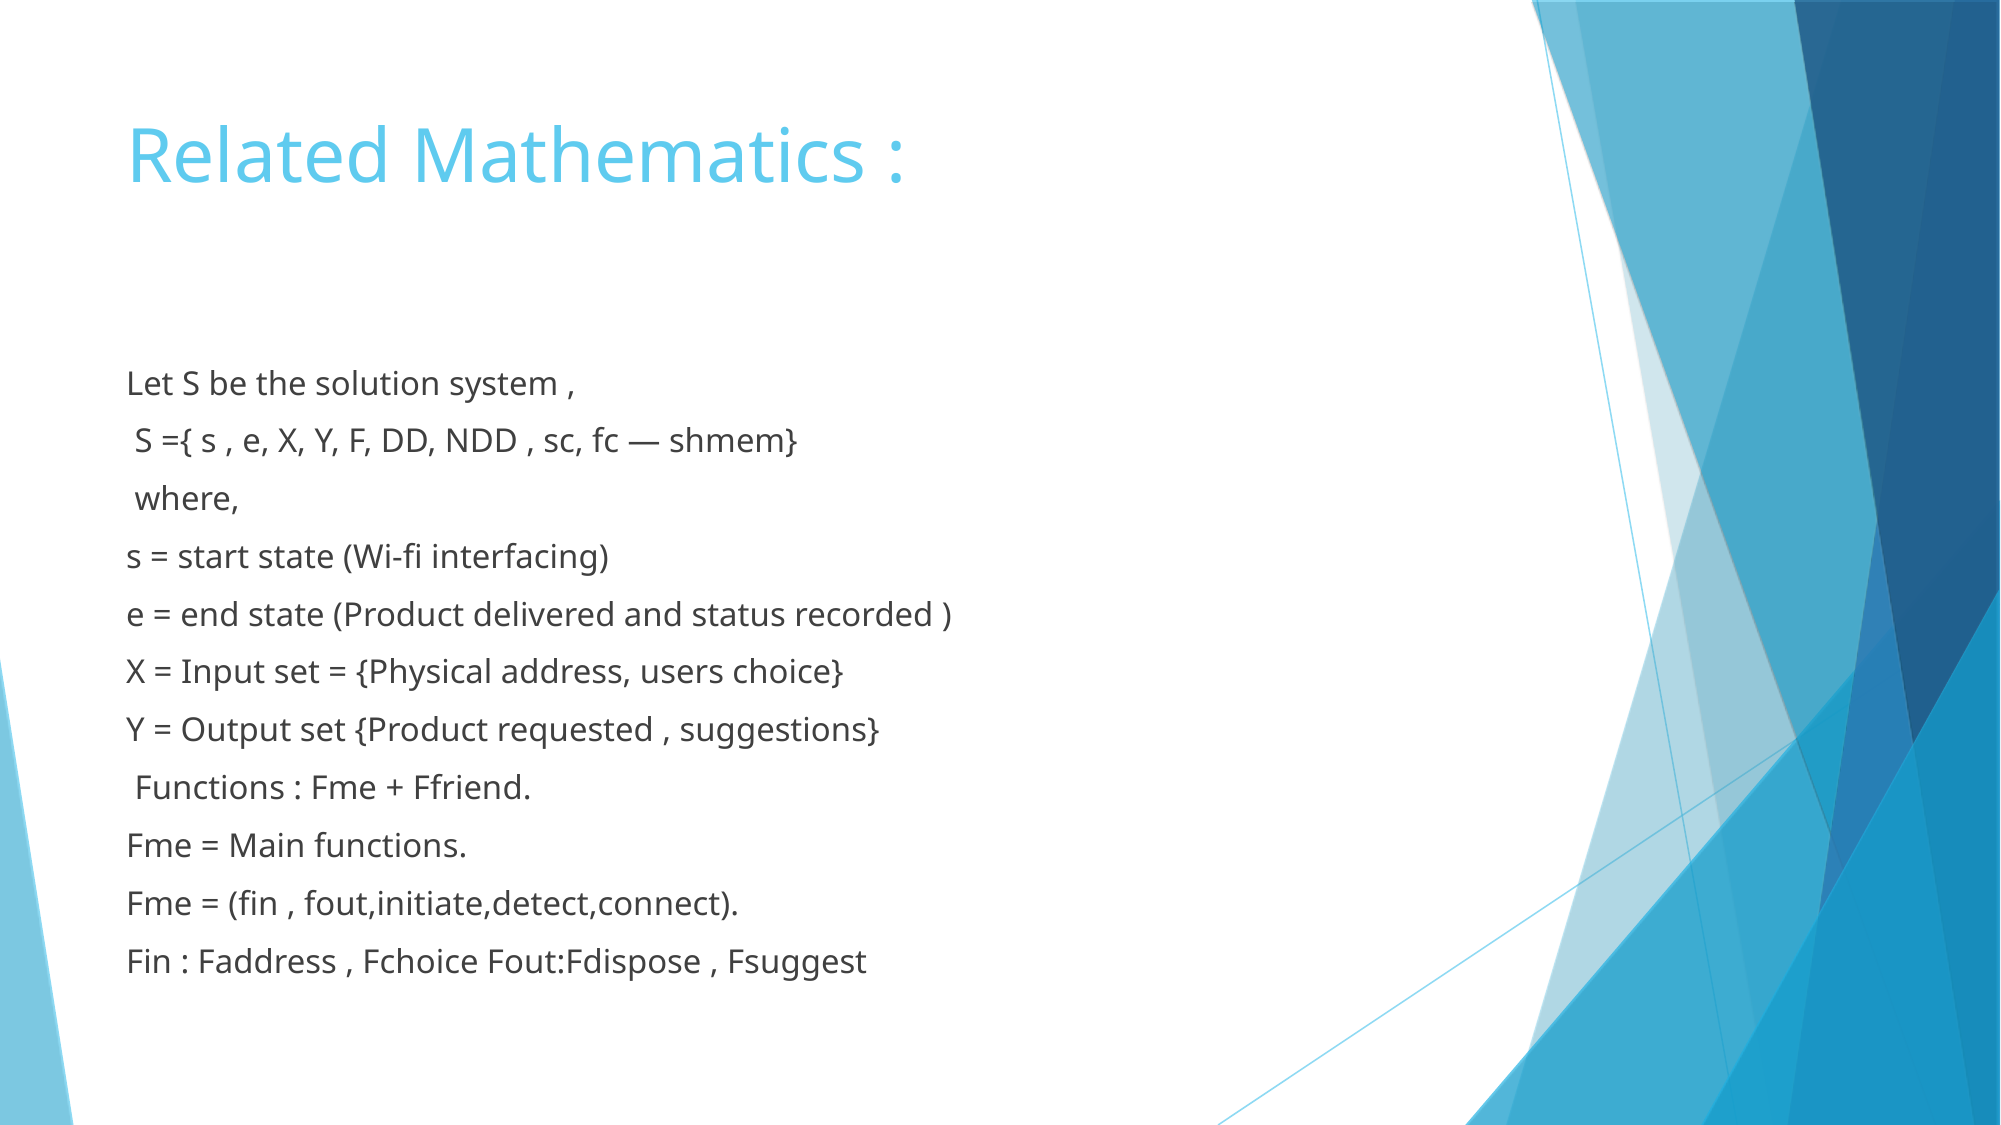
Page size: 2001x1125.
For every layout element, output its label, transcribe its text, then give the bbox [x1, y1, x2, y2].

list Let S be the solution system , S ={ s , e, X, Y, F, DD, NDD , sc, fc — shmem} where, s = start state (Wi-ﬁ interfacing) e = end state (Product delivered and status recorded ) X = Input set = {Physical address, users choice} Y = Output set {Product requested , suggestions} Functions : Fme + Ffriend. Fme = Main functions. Fme = (ﬁn , fout,initiate,detect,connect). Fin : Faddress , Fchoice Fout:Fdispose , Fsuggest [111, 354, 1522, 992]
title Related Mathematics : [111, 99, 1522, 317]
